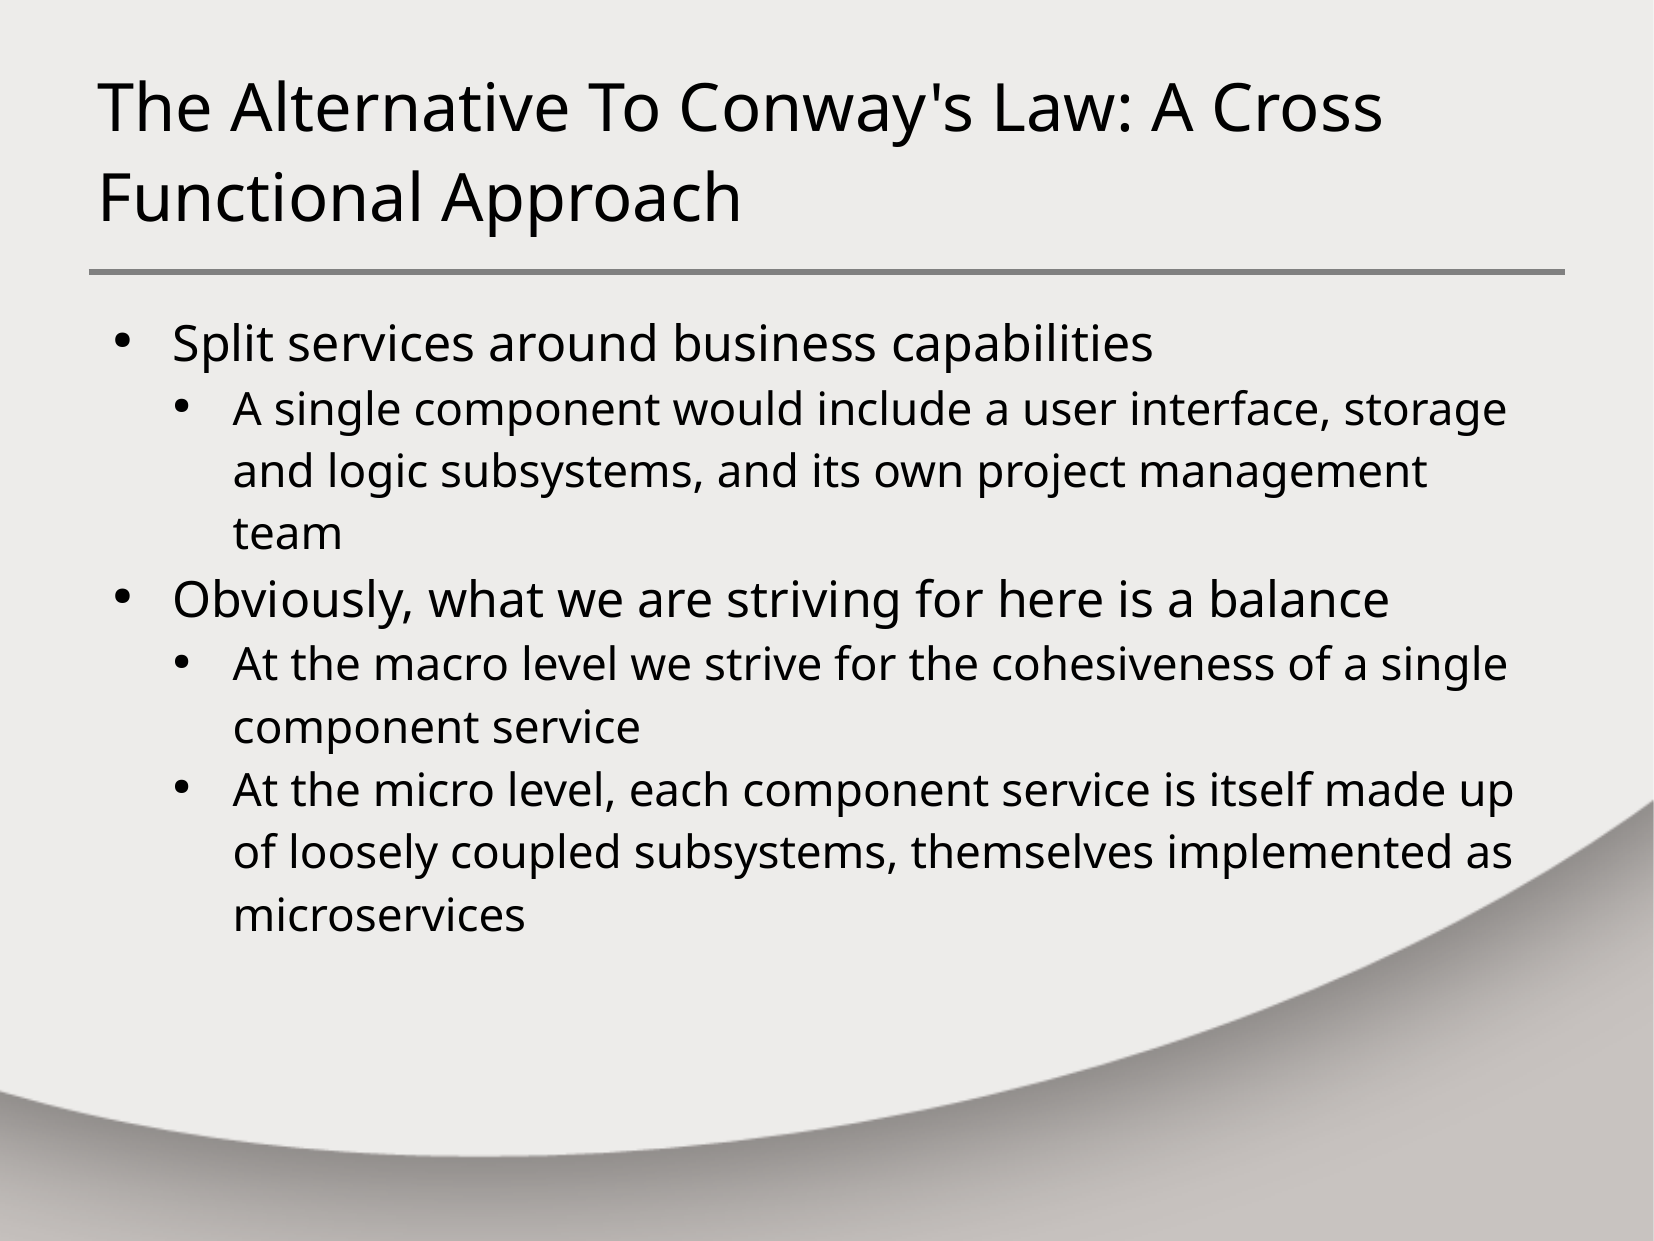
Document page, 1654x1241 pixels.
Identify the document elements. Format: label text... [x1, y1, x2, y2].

text_box Split services around business capabilities A single component would include a user interface, storage and logic subsystems, and its own project management team Obviously, what we are striving for here is a balance At the macro level we strive for the cohesiveness of a single component service At the micro level, each component service is itself made up of loosely coupled subsystems, themselves implemented as microservices [97, 300, 1561, 1163]
title The Alternative To Conway's Law: A Cross Functional Approach [97, 75, 1561, 226]
picture [0, 0, 1654, 1241]
